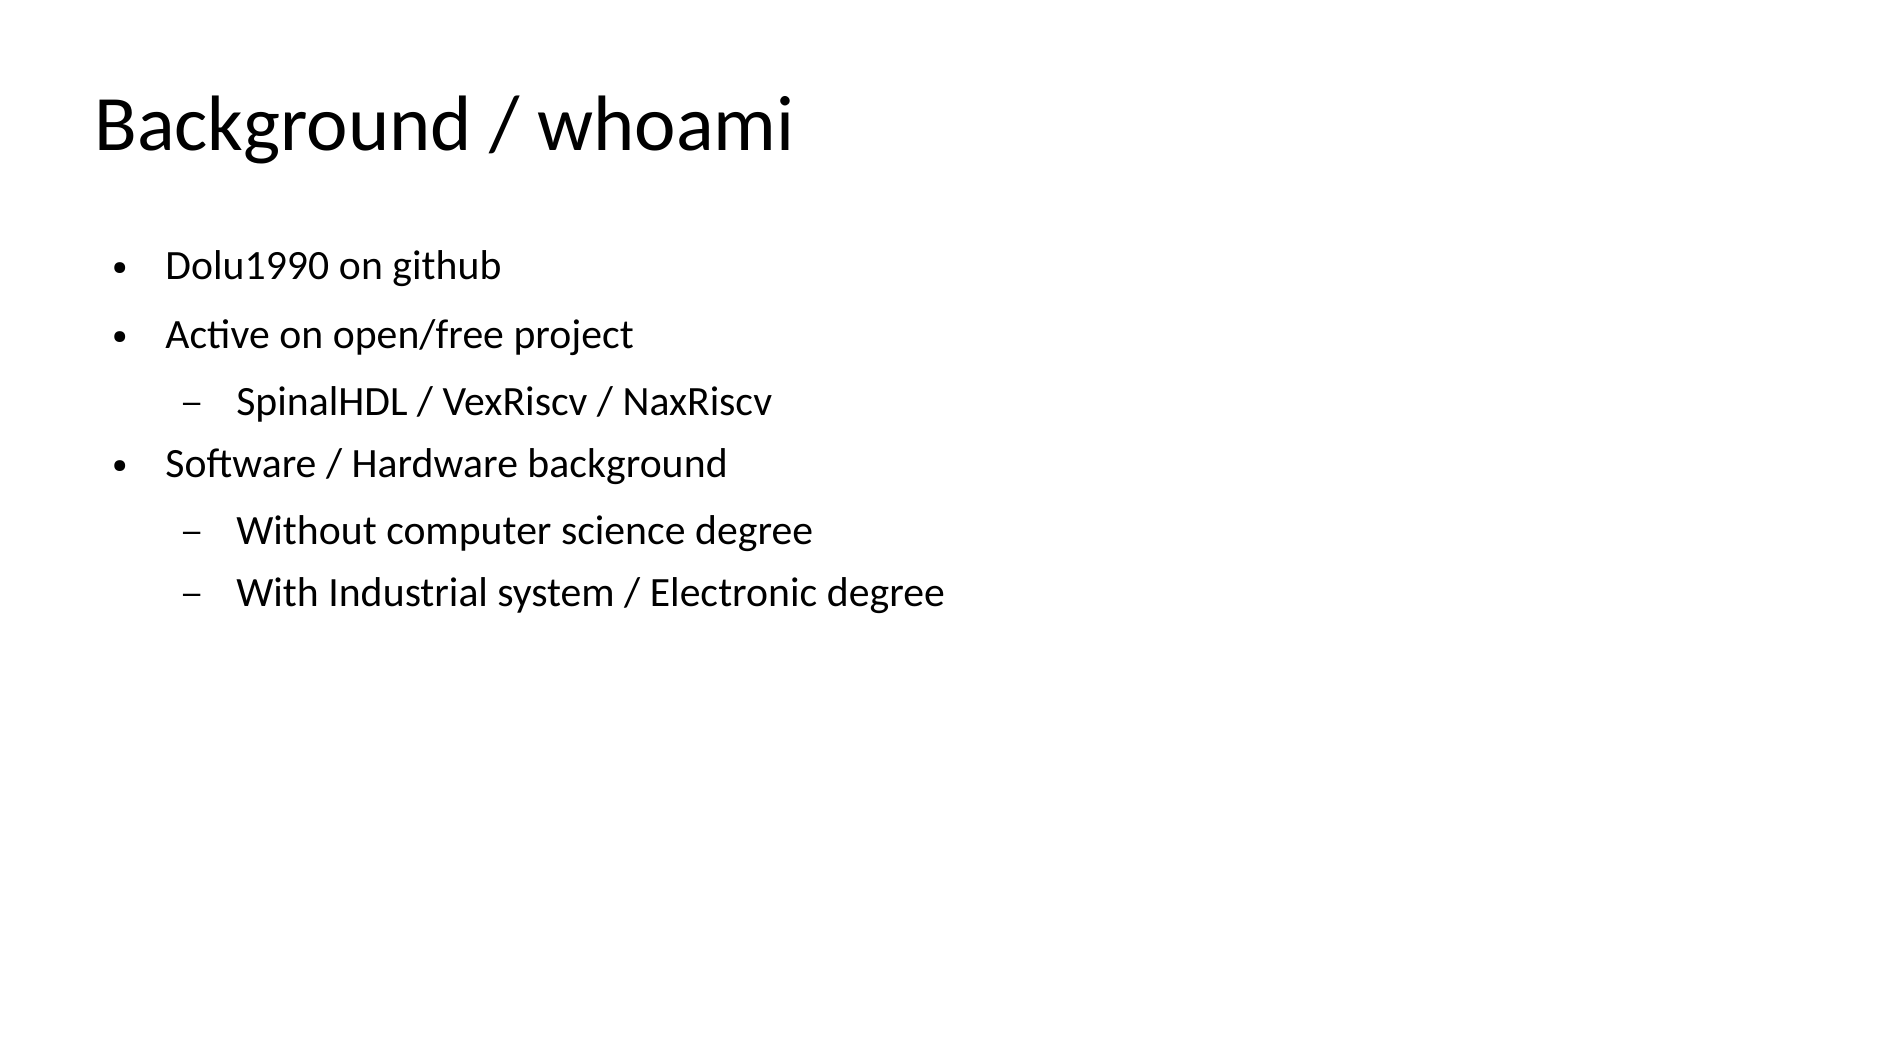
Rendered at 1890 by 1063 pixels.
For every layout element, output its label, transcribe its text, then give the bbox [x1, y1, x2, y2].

list Dolu1990 on github Active on open/free project SpinalHDL / VexRiscv / NaxRiscv Software / Hardware background Without computer science degree With Industrial system / Electronic degree [94, 248, 1890, 957]
title Background / whoami [94, 42, 1796, 220]
